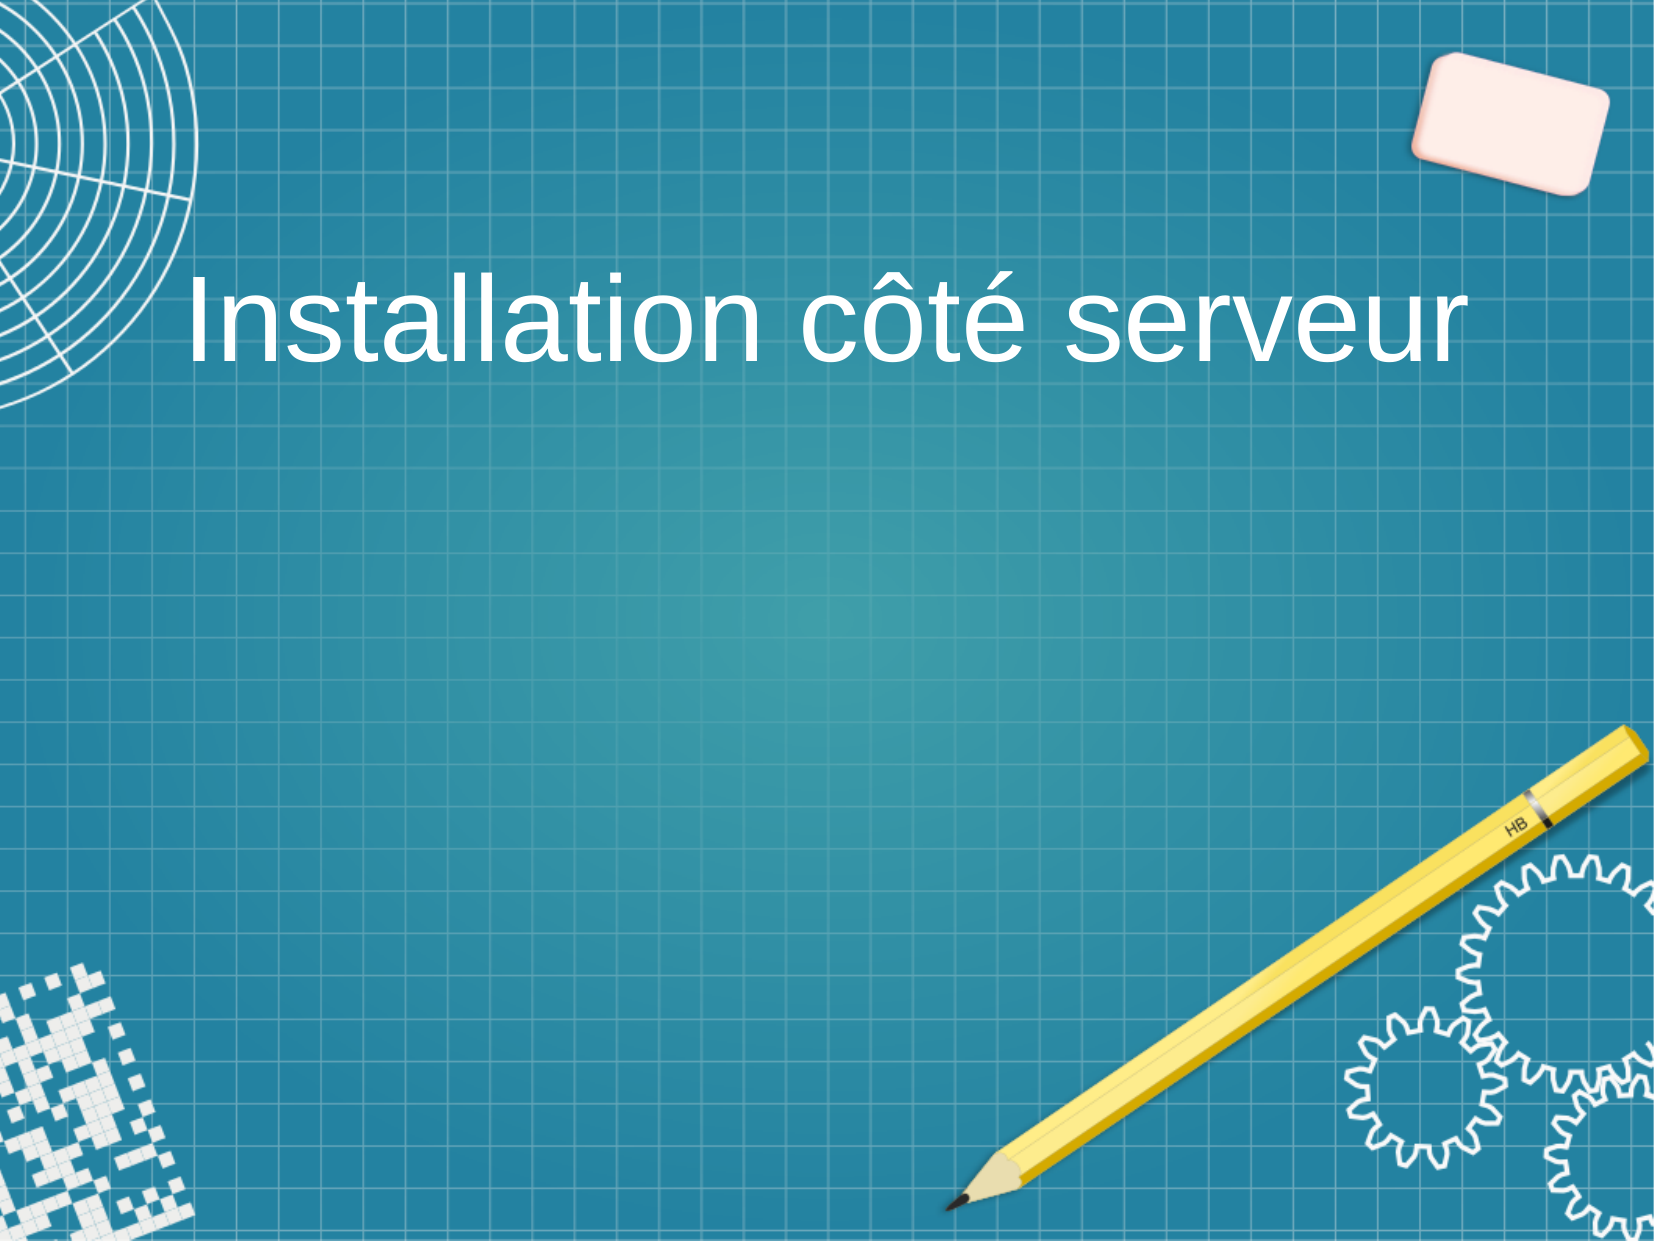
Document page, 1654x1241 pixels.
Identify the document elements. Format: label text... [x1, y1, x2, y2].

title Installation côté serveur [82, 177, 1571, 461]
picture [0, 0, 1654, 1241]
